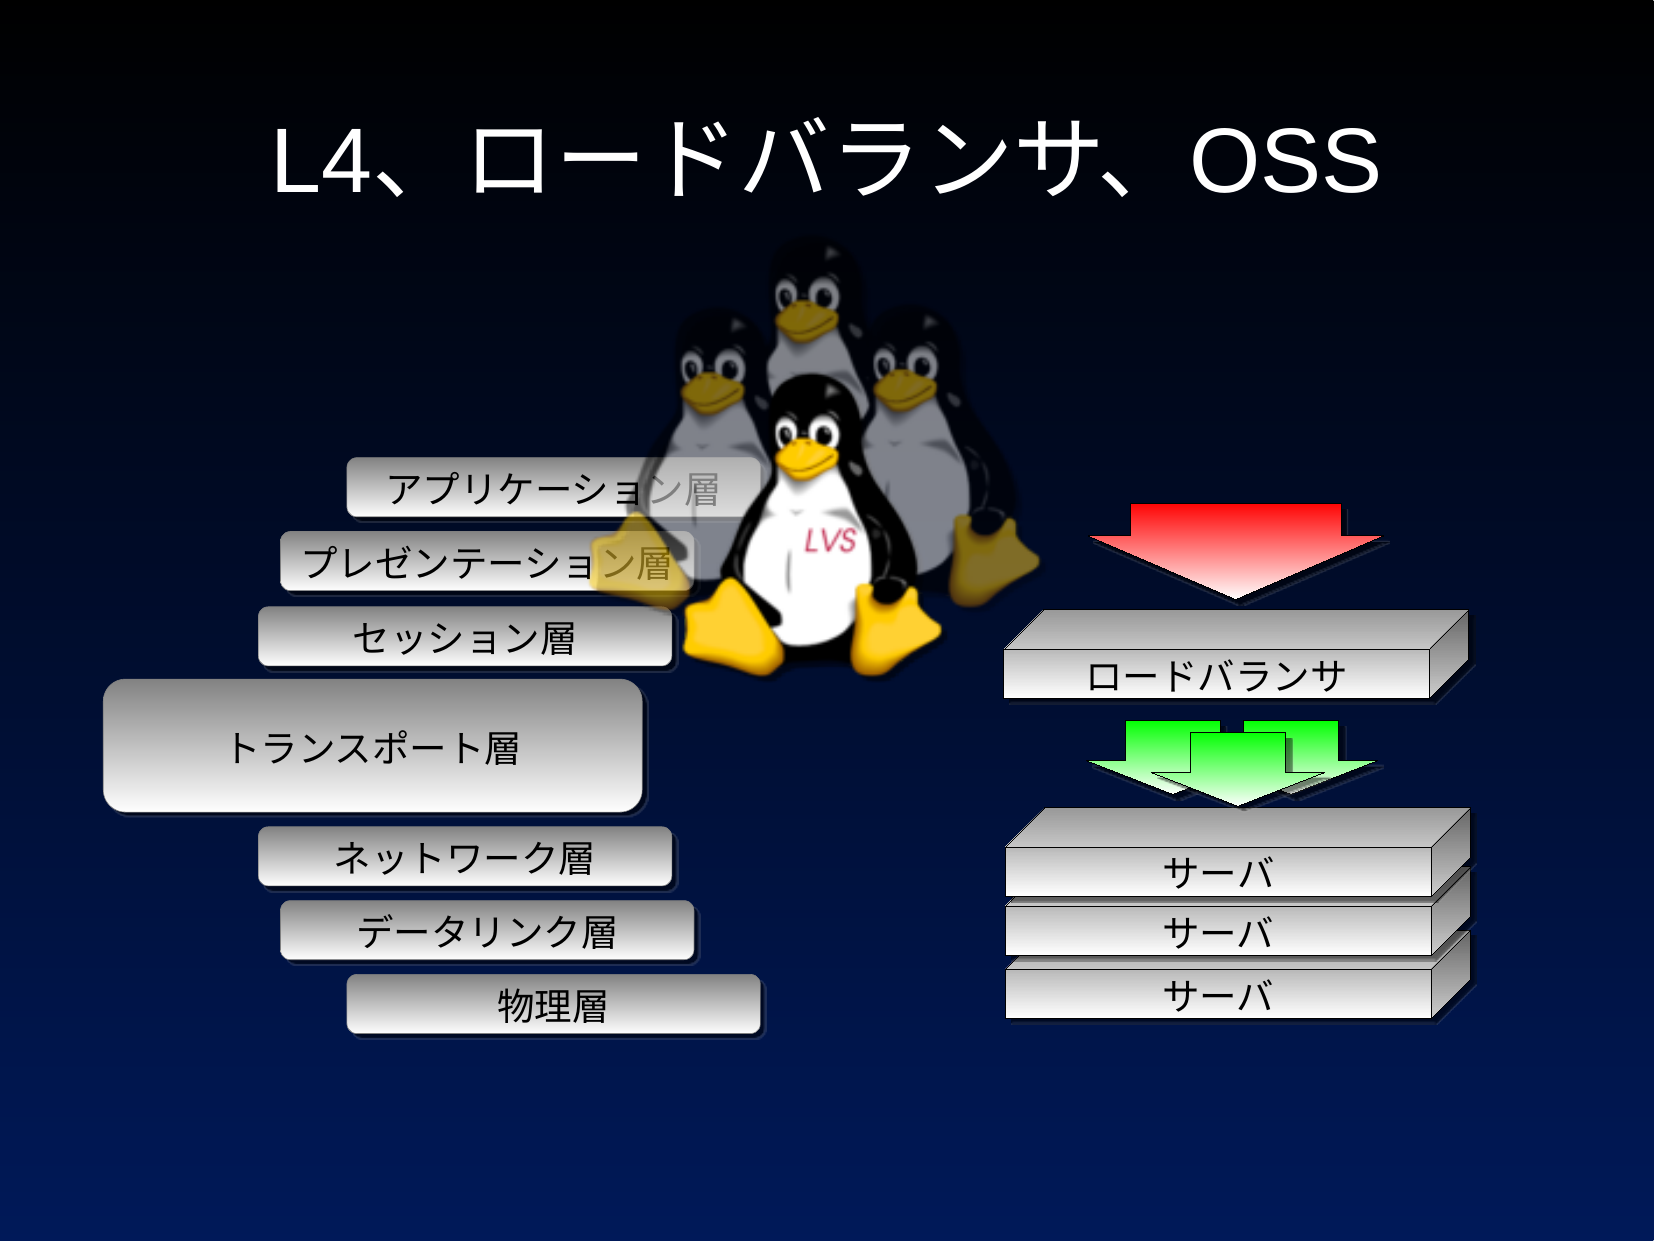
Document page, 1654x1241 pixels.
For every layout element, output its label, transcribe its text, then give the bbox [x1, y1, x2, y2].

text_box データリンク層 [280, 900, 694, 960]
text_box サーバ [1005, 970, 1431, 1019]
text_box アプリケーション層 [346, 457, 583, 517]
text_box [1088, 503, 1384, 600]
text_box 物理層 [346, 974, 761, 1034]
text_box ネットワーク層 [258, 826, 672, 886]
title L4、ロードバランサ、OSS [82, 49, 1571, 257]
text_box [1086, 720, 1378, 807]
text_box サーバ [1005, 907, 1431, 956]
text_box ロードバランサ [1053, 650, 1429, 699]
text_box セッション層 [258, 606, 583, 666]
text_box プレゼンテーション層 [280, 531, 583, 591]
text_box トランスポート層 [103, 679, 643, 813]
picture [583, 228, 1049, 694]
text_box サーバ [1005, 848, 1431, 897]
